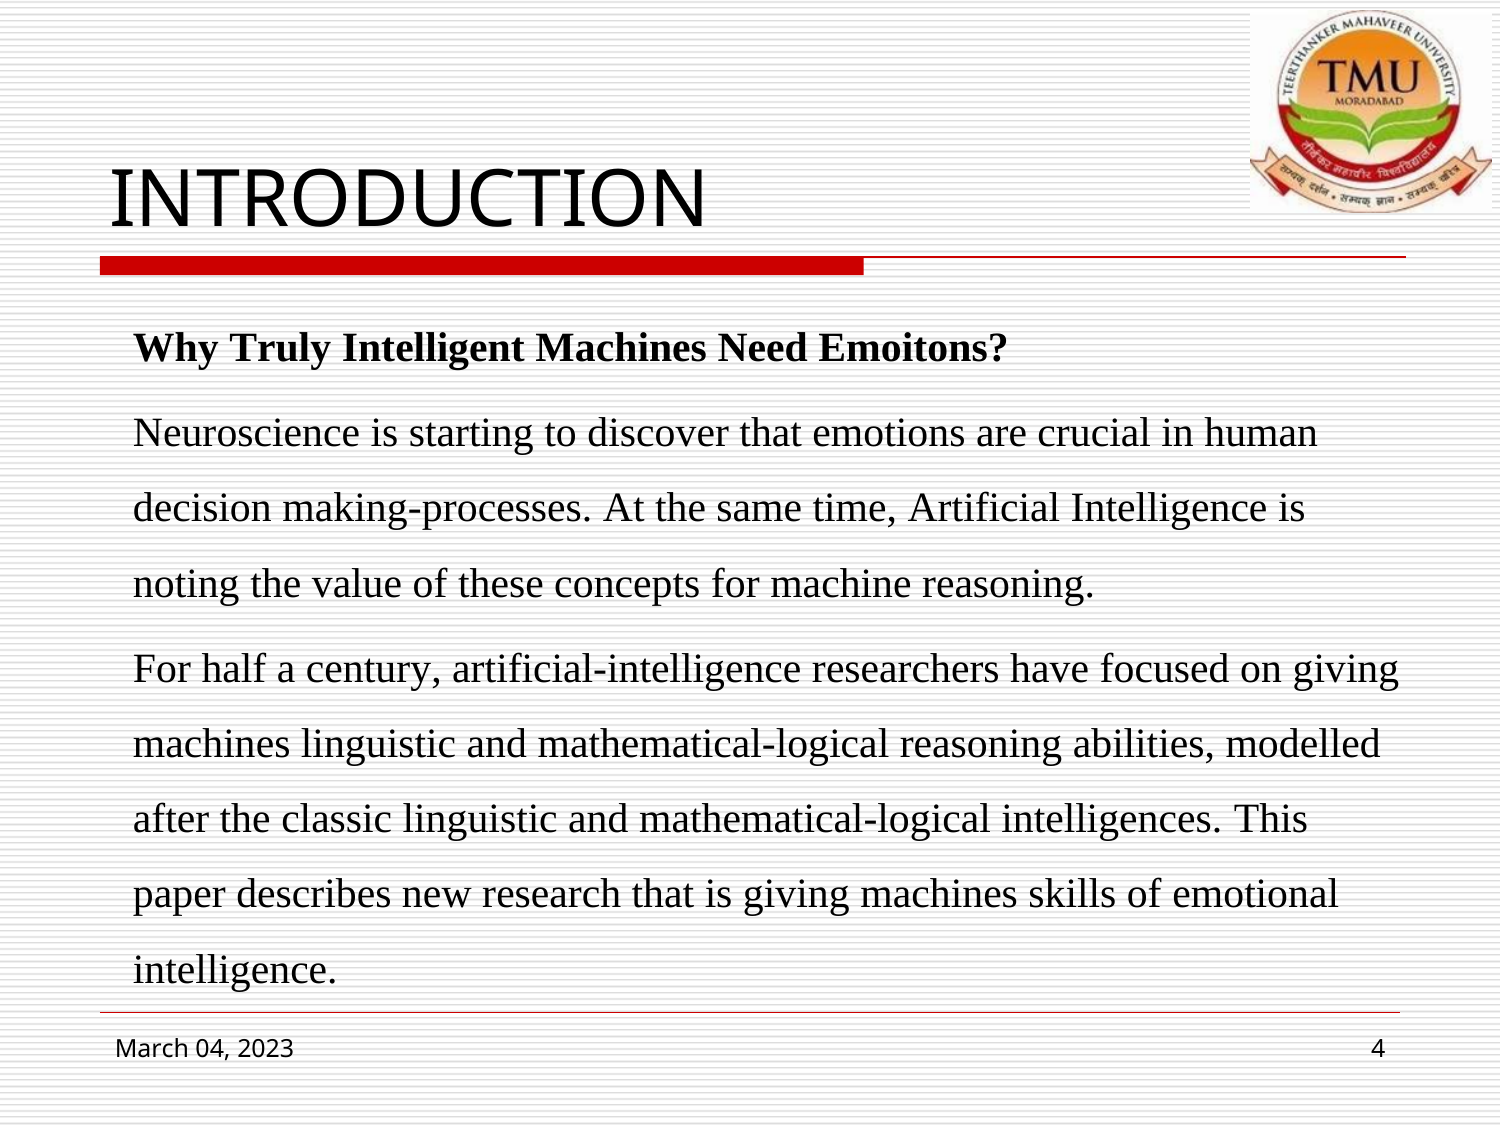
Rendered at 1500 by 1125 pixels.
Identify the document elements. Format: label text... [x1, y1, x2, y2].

list Why Truly Intelligent Machines Need Emoitons? Neuroscience is starting to discover that emotions are crucial in human decision making-processes. At the same time, Artificial Intelligence is noting the value of these concepts for machine reasoning. For half a century, artificial-intelligence researchers have focused on giving machines linguistic and mathematical-logical reasoning abilities, modelled after the classic linguistic and mathematical-logical intelligences. This paper describes new research that is giving machines skills of emotional intelligence. [117, 287, 1426, 1038]
title INTRODUCTION [94, 50, 1407, 250]
text_box March 04, 2023 [99, 1024, 426, 1103]
text_box <number> [1074, 1024, 1401, 1103]
picture [0, 0, 1500, 1125]
